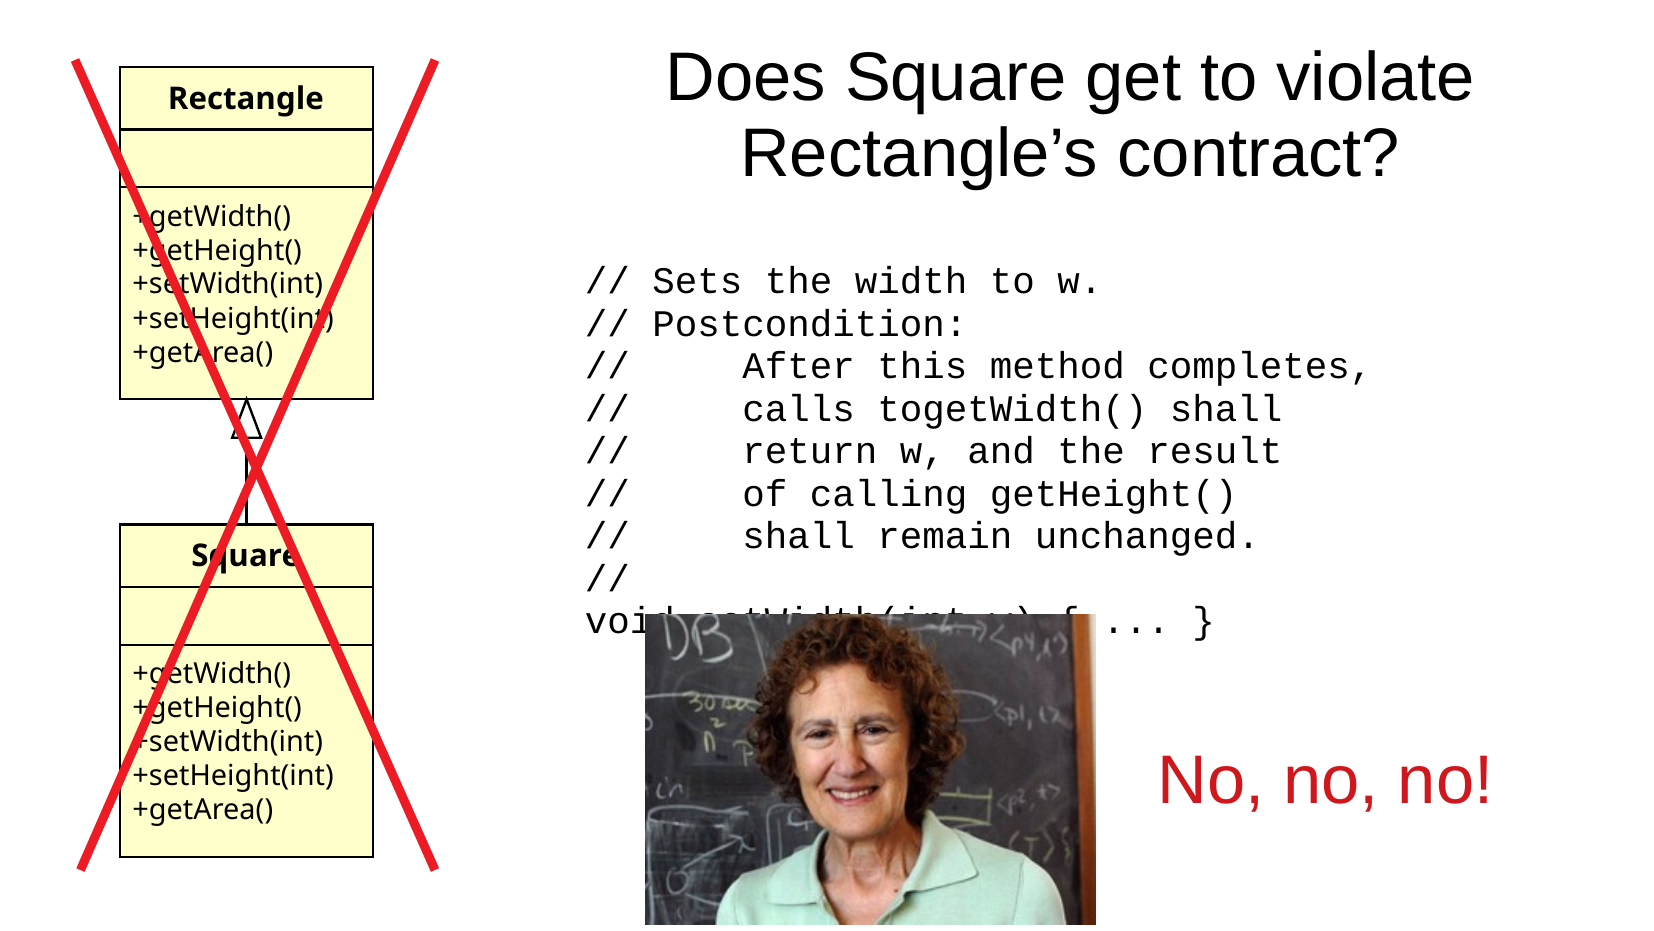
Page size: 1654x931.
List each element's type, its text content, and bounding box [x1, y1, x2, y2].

picture [80, 29, 411, 455]
title No, no, no! [1110, 720, 1541, 841]
text_box // Sets the width to w. // Postcondition: // After this method completes, // calls togetWidth() shall // return w, and the result // of calling getHeight() // shall remain unchanged. // void setWidth(int w) { ... } [570, 255, 1486, 631]
title Does Square get to violate Rectangle’s contract? [570, 37, 1571, 193]
picture [80, 481, 411, 895]
picture [80, 85, 251, 857]
picture [262, 129, 411, 802]
picture [645, 614, 1096, 925]
